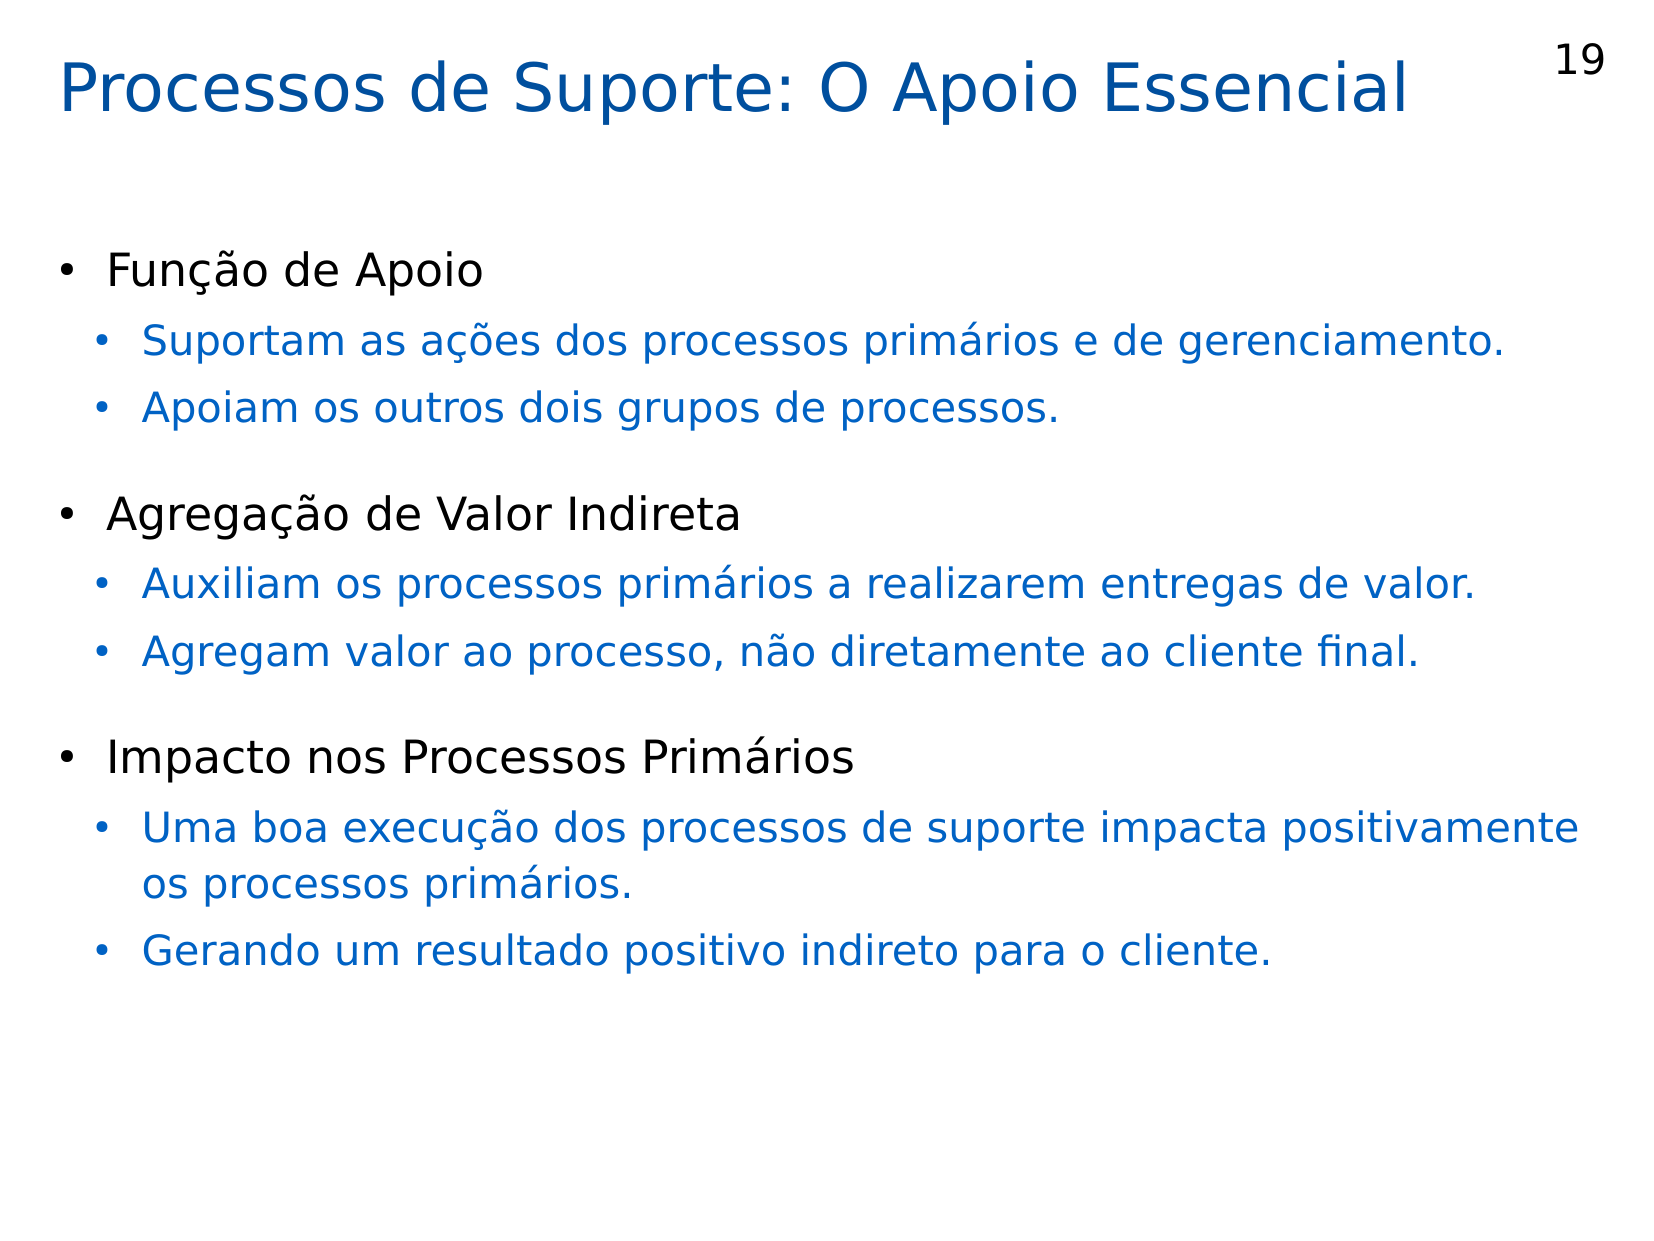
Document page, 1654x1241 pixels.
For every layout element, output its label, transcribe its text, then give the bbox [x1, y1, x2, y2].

title Processos de Suporte: O Apoio Essencial [59, 29, 1506, 148]
list Função de Apoio Suportam as ações dos processos primários e de gerenciamento. Apoiam os outros dois grupos de processos. Agregação de Valor Indireta Auxiliam os processos primários a realizarem entregas de valor. Agregam valor ao processo, não diretamente ao cliente final. Impacto nos Processos Primários Uma boa execução dos processos de suporte impacta positivamente os processos primários. Gerando um resultado positivo indireto para o cliente. [59, 236, 1595, 1211]
